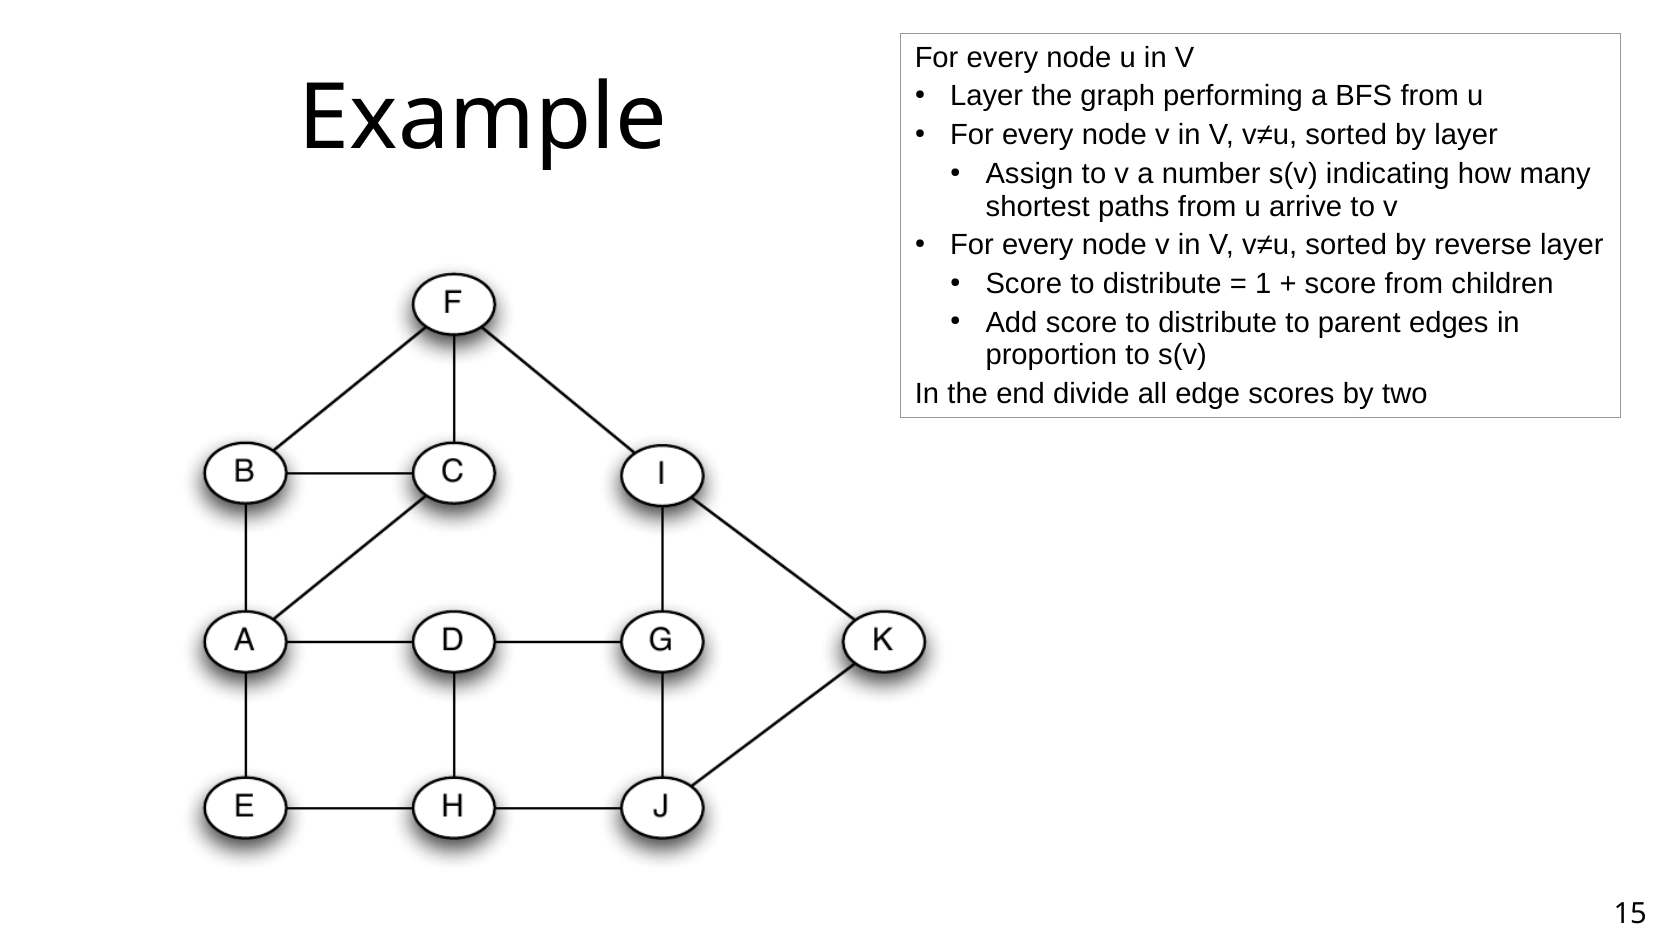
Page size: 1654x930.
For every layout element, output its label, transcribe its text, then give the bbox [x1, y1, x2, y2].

text_box For every node u in V Layer the graph performing a BFS from u For every node v in V, v≠u, sorted by layer Assign to v a number s(v) indicating how many shortest paths from u arrive to v For every node v in V, v≠u, sorted by reverse layer Score to distribute = 1 + score from children Add score to distribute to parent edges in proportion to s(v) In the end divide all edge scores by two [900, 33, 1621, 418]
title Example [29, 1, 937, 225]
picture [150, 224, 954, 888]
